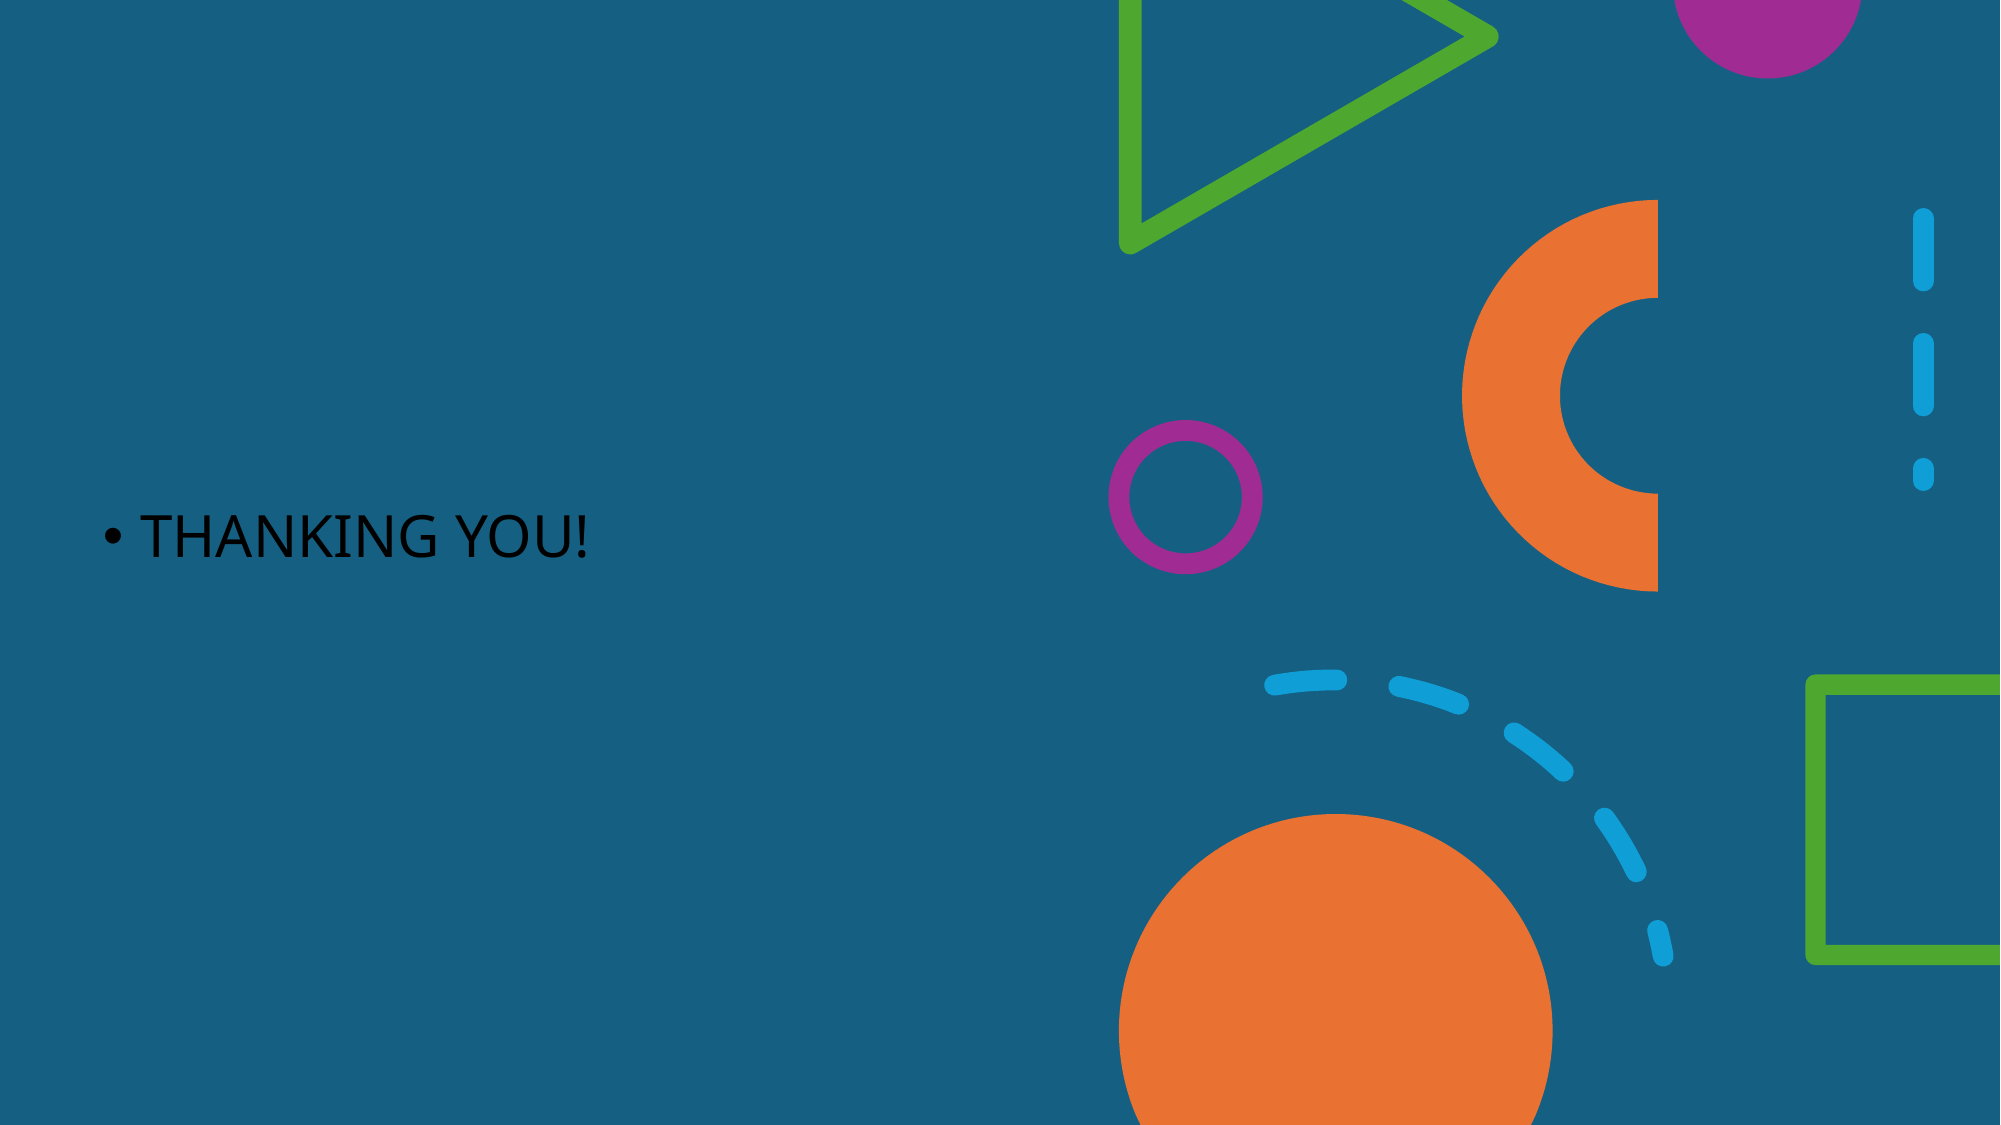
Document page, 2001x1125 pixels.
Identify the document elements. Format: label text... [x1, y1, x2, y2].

list THANKING YOU! [87, 499, 1000, 682]
text_box [0, 0, 2000, 1125]
